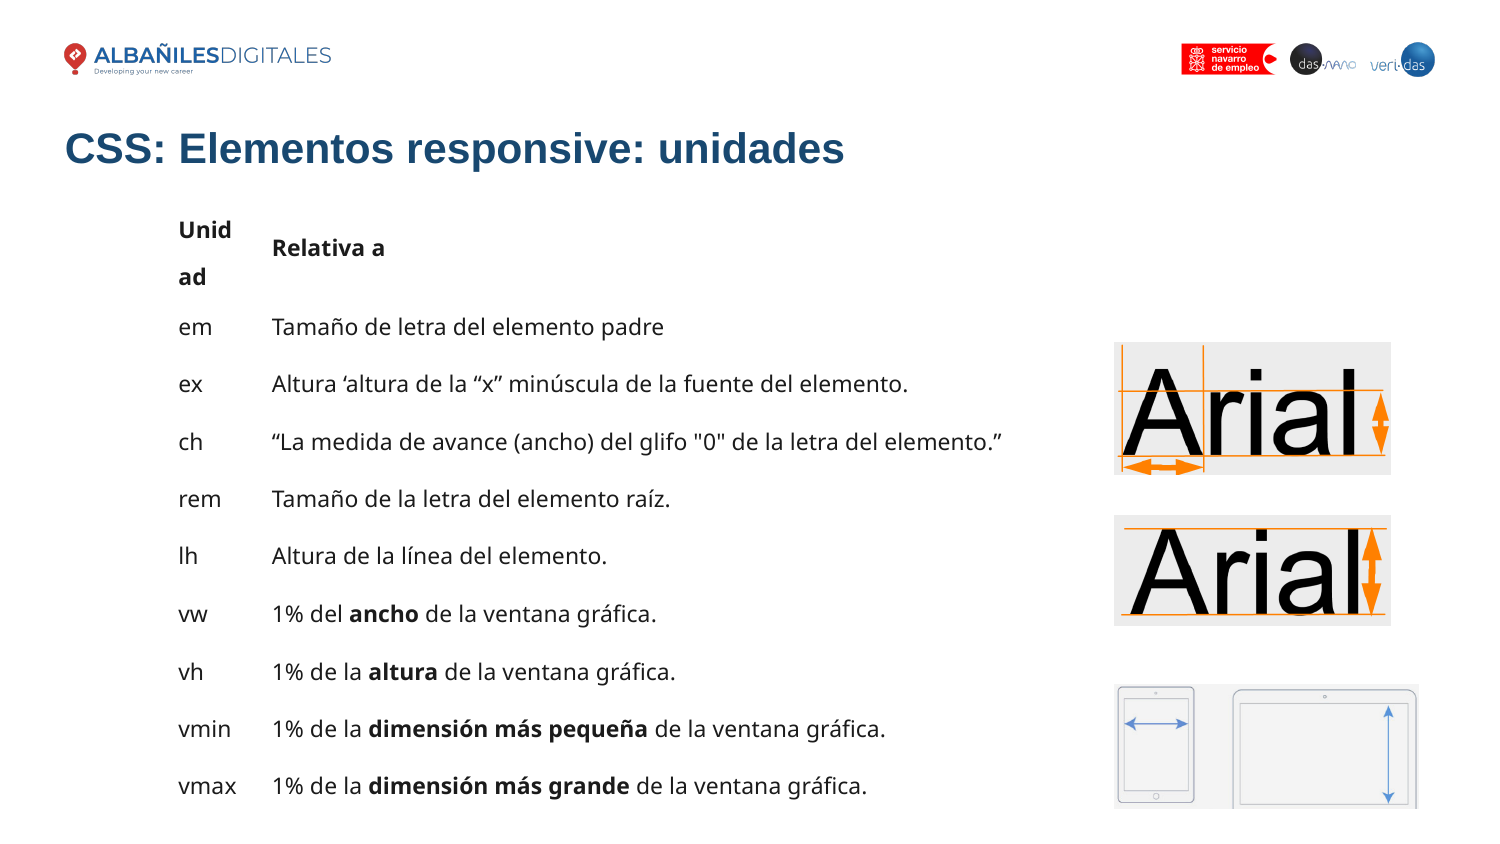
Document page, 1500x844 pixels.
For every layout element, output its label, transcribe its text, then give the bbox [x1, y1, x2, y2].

table_cell lh [163, 526, 257, 583]
table_cell 1% del ancho de la ventana gráfica. [257, 583, 1336, 640]
table_cell vmin [163, 698, 257, 755]
table_cell “La medida de avance (ancho) del glifo "0" de la letra del elemento.” [257, 411, 1114, 468]
table_cell rem [163, 468, 257, 526]
table_cell 1% de la altura de la ventana gráfica. [257, 640, 1336, 698]
table_cell ex [163, 353, 257, 411]
picture [1181, 43, 1277, 75]
picture [1290, 43, 1356, 75]
table_cell 1% de la dimensión más pequeña de la ventana gráfica. [257, 698, 1114, 755]
table_header Relativa a [257, 184, 1336, 296]
table_cell vmax [163, 755, 257, 813]
text_box CSS: Elementos responsive: unidades [64, 110, 927, 249]
table_cell Altura ‘altura de la “x” minúscula de la fuente del elemento. [257, 353, 1114, 411]
picture [1114, 342, 1391, 475]
table_header Unidad [163, 184, 257, 296]
table_cell Tamaño de la letra del elemento raíz. [257, 468, 1336, 526]
table_cell vh [163, 640, 257, 698]
table_cell vw [163, 583, 257, 640]
table_cell ch [163, 411, 257, 468]
table_cell 1% de la dimensión más grande de la ventana gráfica. [257, 755, 1336, 813]
picture [1114, 515, 1391, 626]
table_cell Altura de la línea del elemento. [257, 526, 1114, 583]
picture [64, 43, 332, 75]
table_cell em [163, 296, 257, 353]
picture [1114, 684, 1419, 809]
table_cell Tamaño de letra del elemento padre [257, 296, 1336, 353]
picture [1370, 42, 1435, 77]
